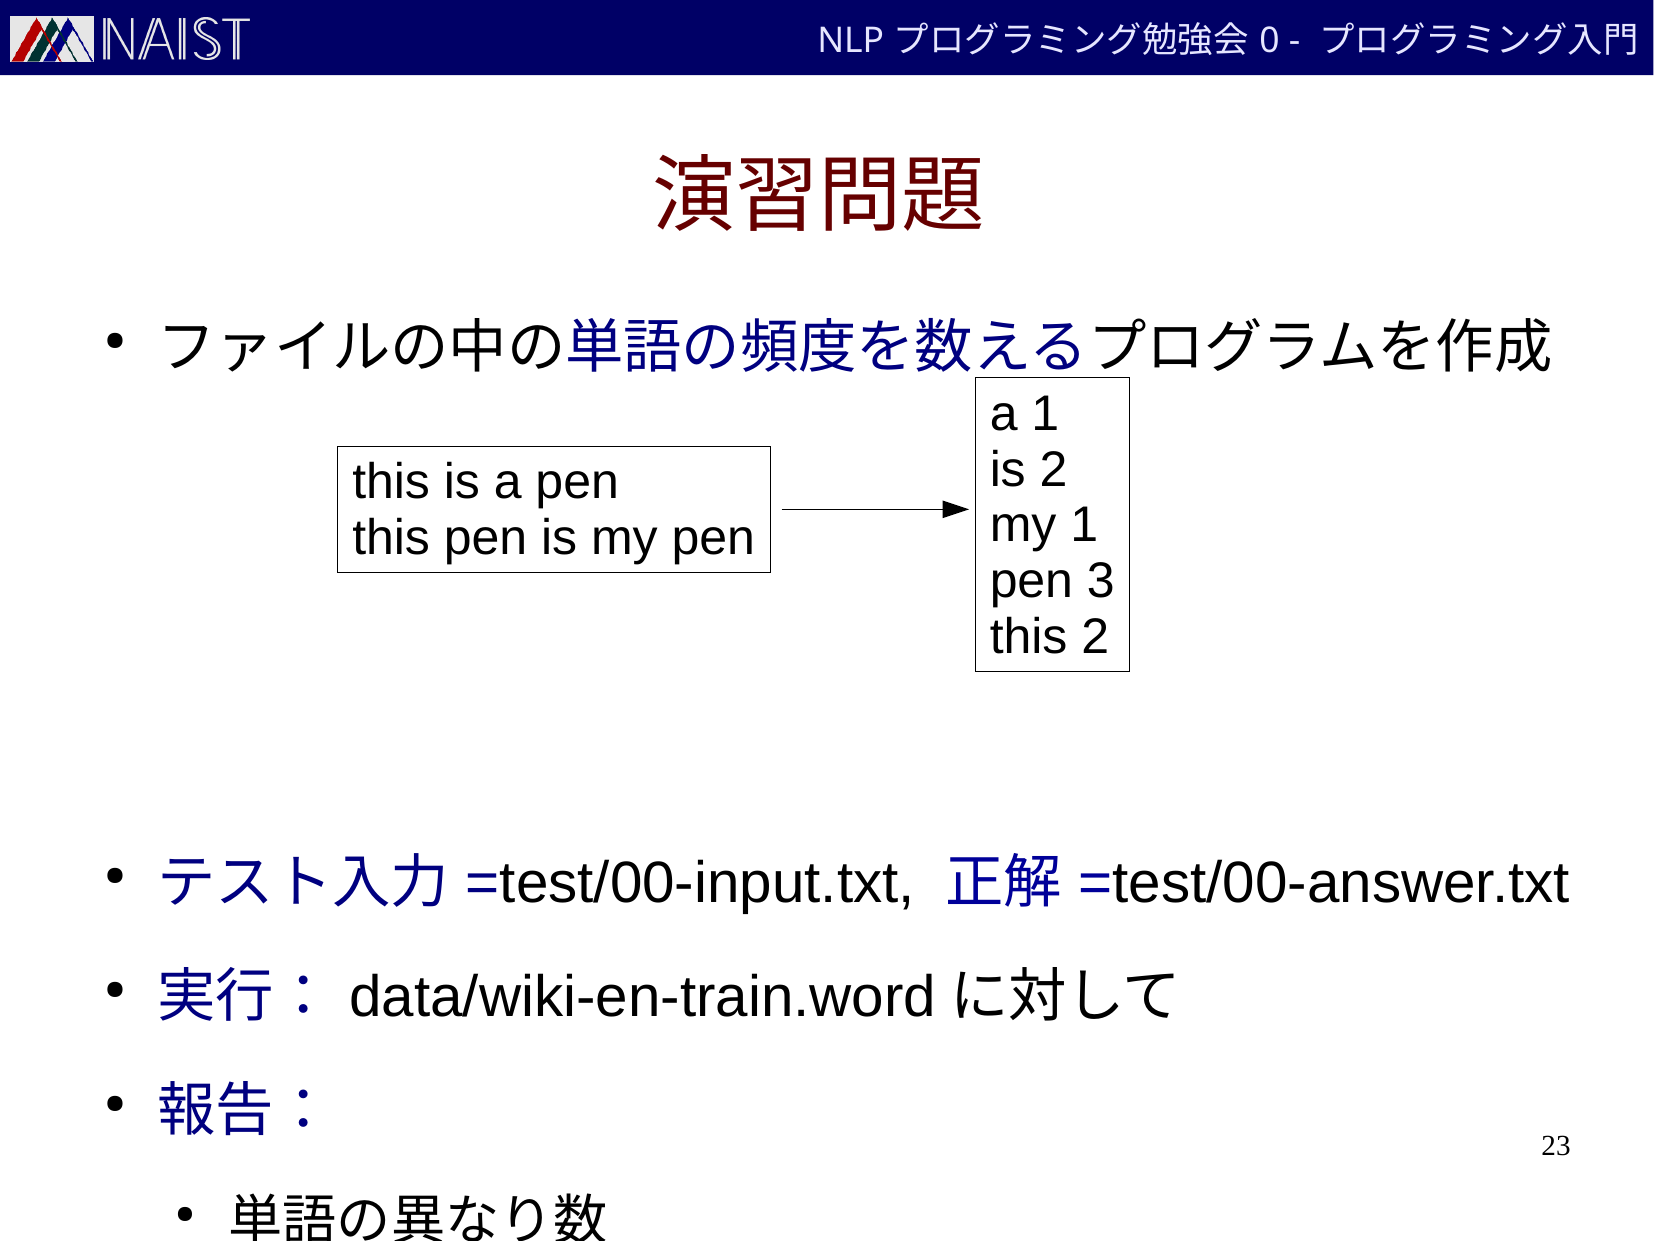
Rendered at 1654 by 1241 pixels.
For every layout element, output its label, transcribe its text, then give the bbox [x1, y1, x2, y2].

text_box a 1 is 2 my 1 pen 3 this 2 [975, 377, 1130, 672]
title 演習問題 [75, 92, 1564, 285]
text_box this is a pen this pen is my pen [337, 446, 771, 573]
list ファイルの中の単語の頻度を数えるプログラムを作成 テスト入力=test/00-input.txt, 正解=test/00-answer.txt 実行：data/wiki-en-train.wordに対して 報告： 単語の異なり数 数単語の頻度 [86, 300, 1576, 1142]
picture [10, 16, 94, 62]
picture [102, 17, 251, 60]
